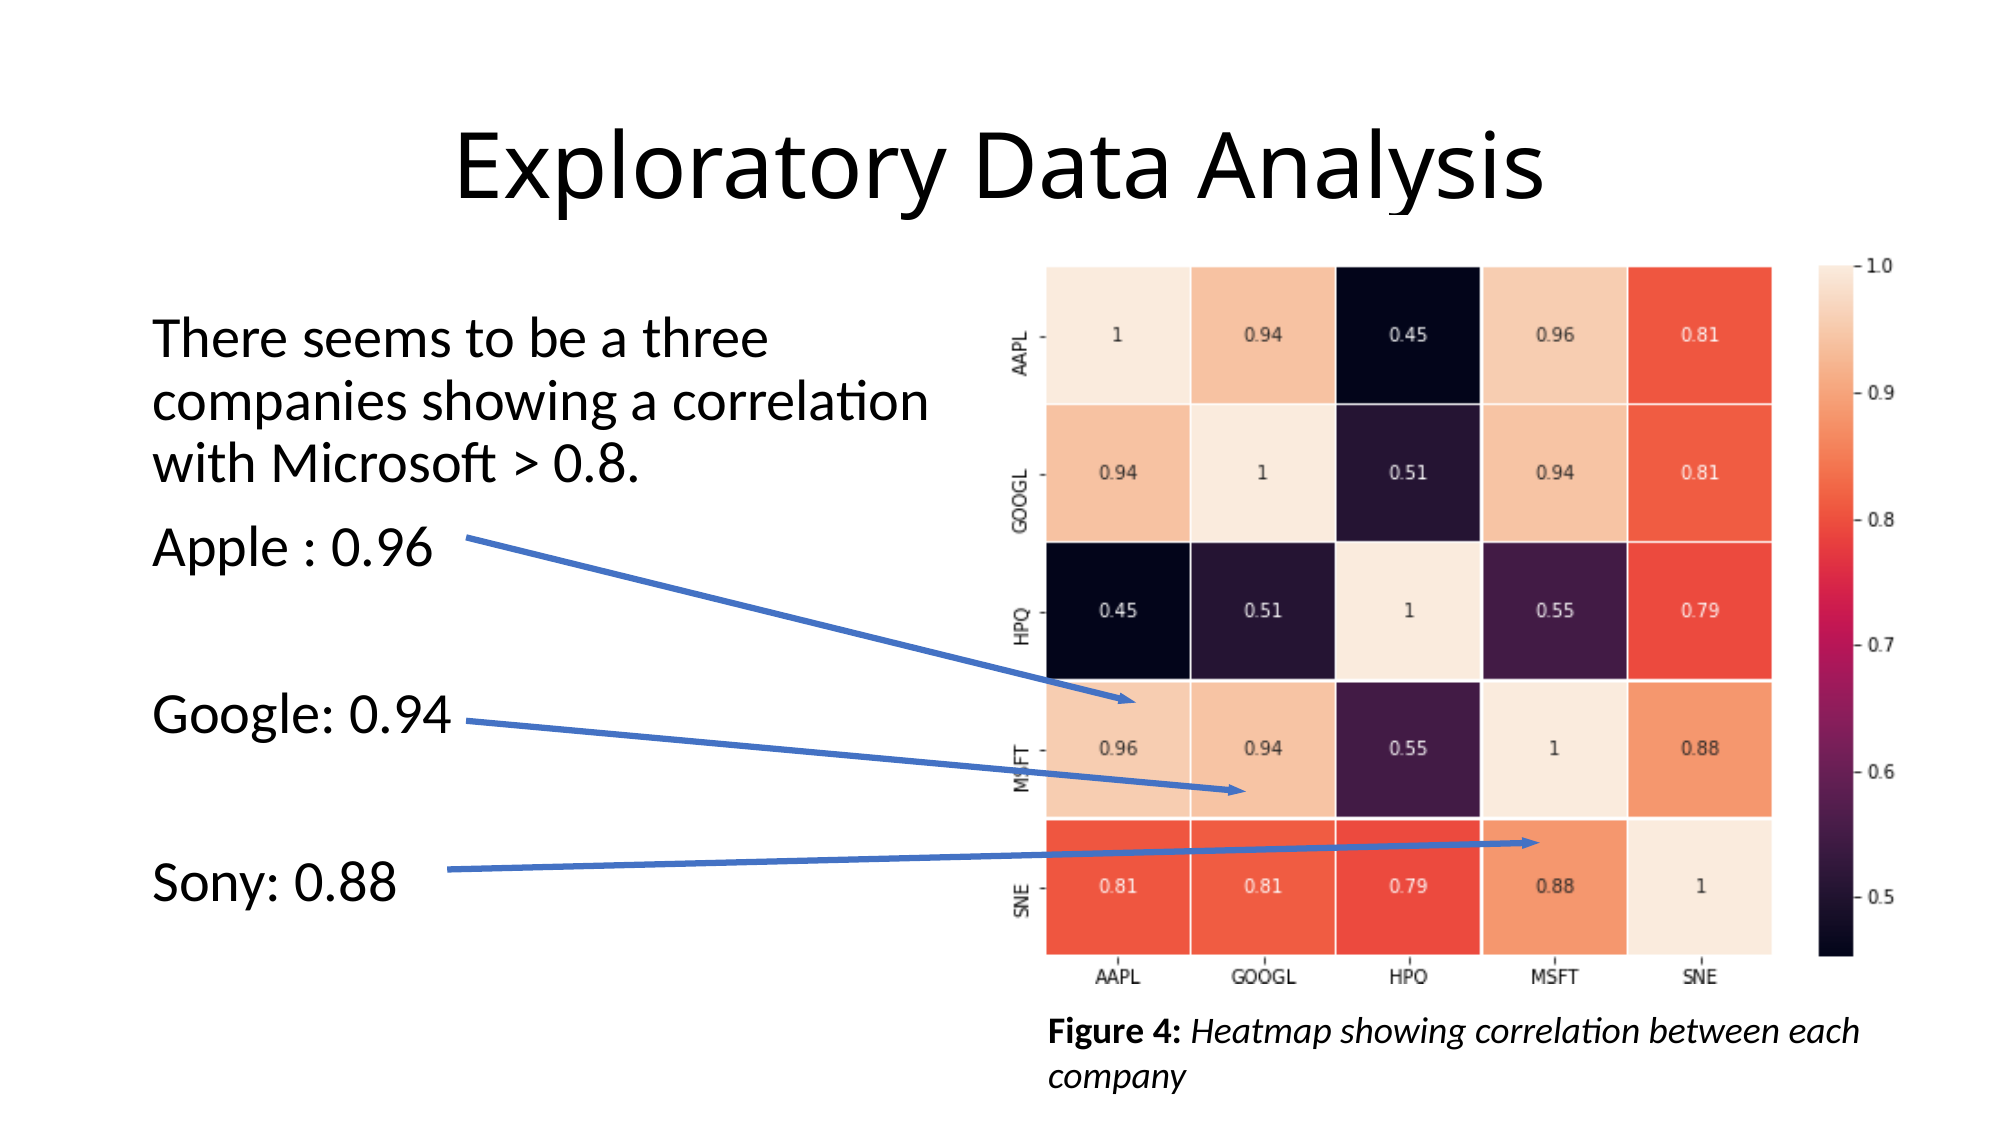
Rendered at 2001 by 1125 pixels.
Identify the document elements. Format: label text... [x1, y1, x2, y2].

list There seems to be a three companies showing a correlation with Microsoft > 0.8. Apple : 0.96 Google: 0.94 Sony: 0.88 [137, 299, 977, 1014]
picture [1007, 215, 1936, 984]
text_box Figure 4: Heatmap showing correlation between each company [1033, 998, 1910, 1105]
title Exploratory Data Analysis [137, 59, 1863, 278]
